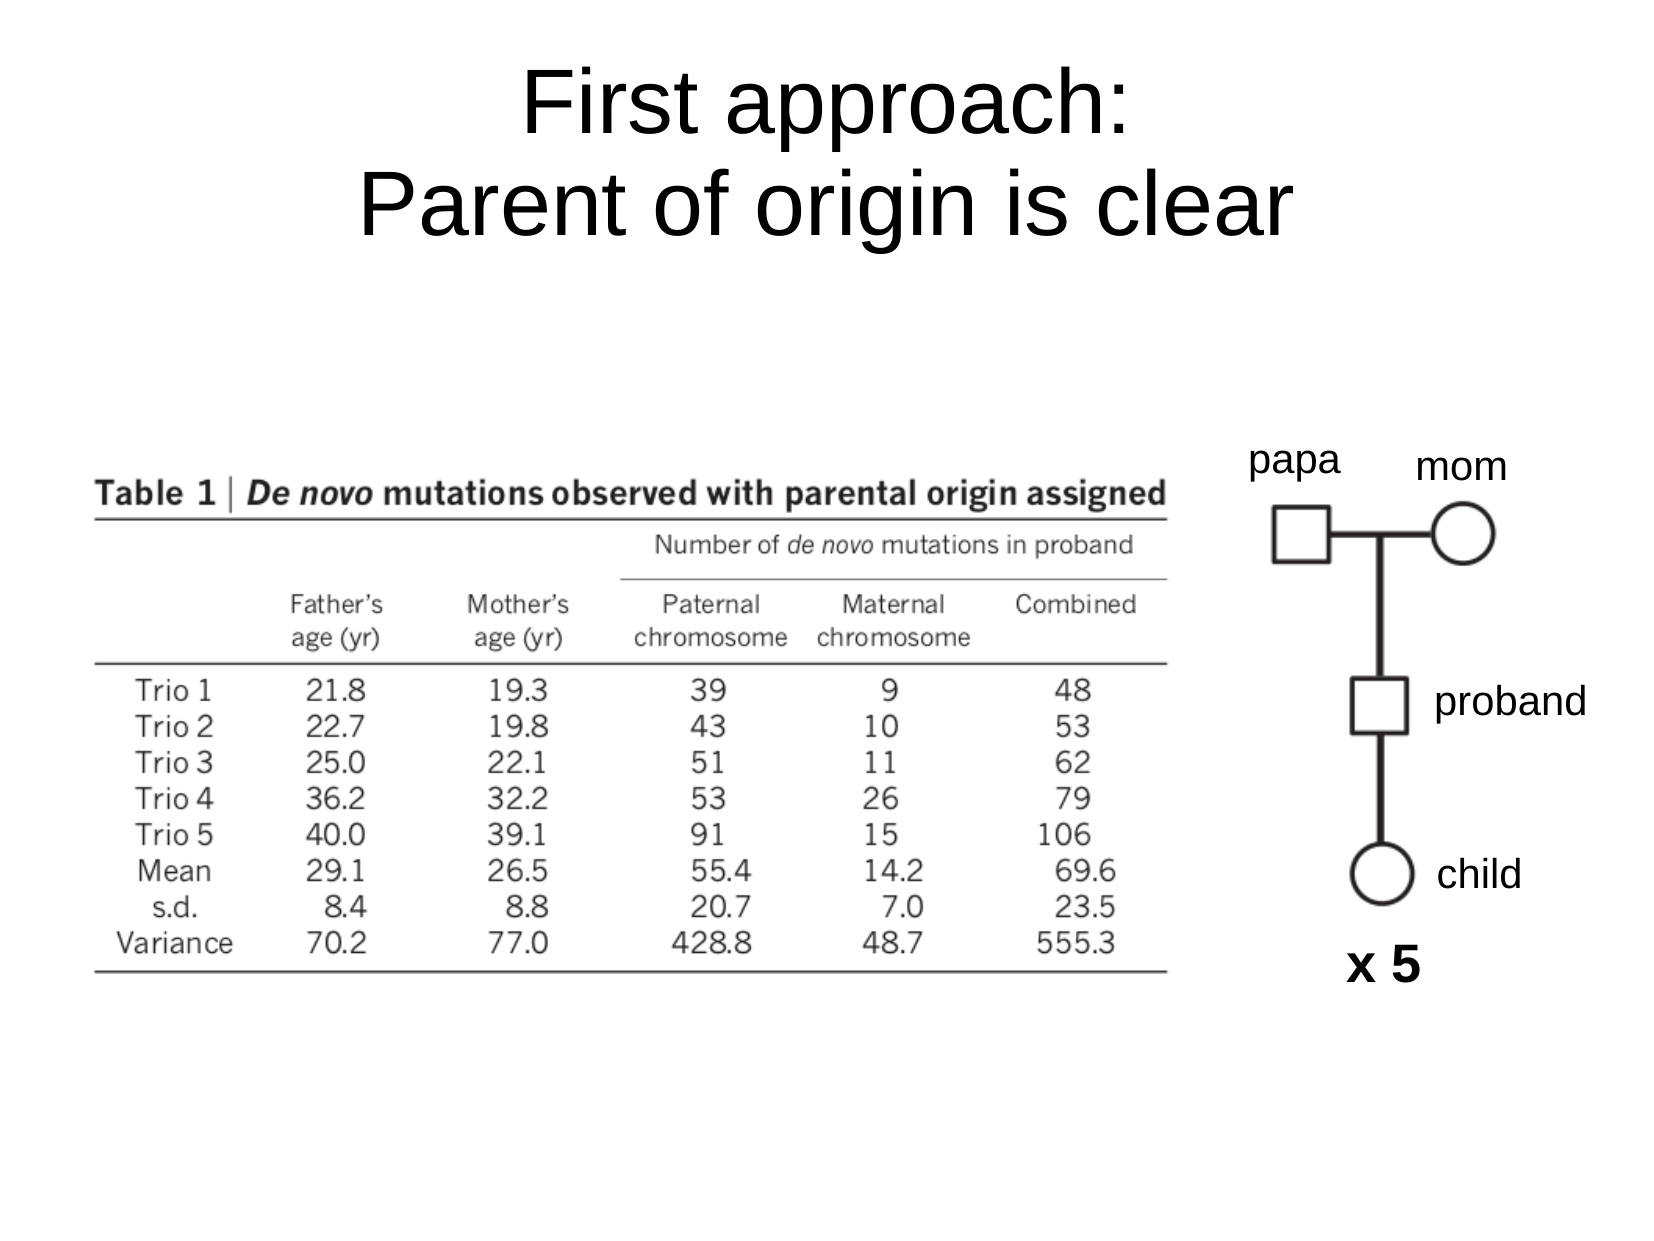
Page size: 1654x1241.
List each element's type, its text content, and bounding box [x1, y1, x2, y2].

picture [68, 444, 1189, 999]
text_box mom [1400, 434, 1564, 498]
text_box x 5 [1309, 925, 1460, 1005]
text_box proband [1419, 670, 1609, 734]
title First approach: Parent of origin is clear [82, 49, 1571, 257]
text_box papa [1233, 428, 1399, 576]
text_box child [1421, 843, 1540, 906]
picture [1252, 484, 1516, 924]
